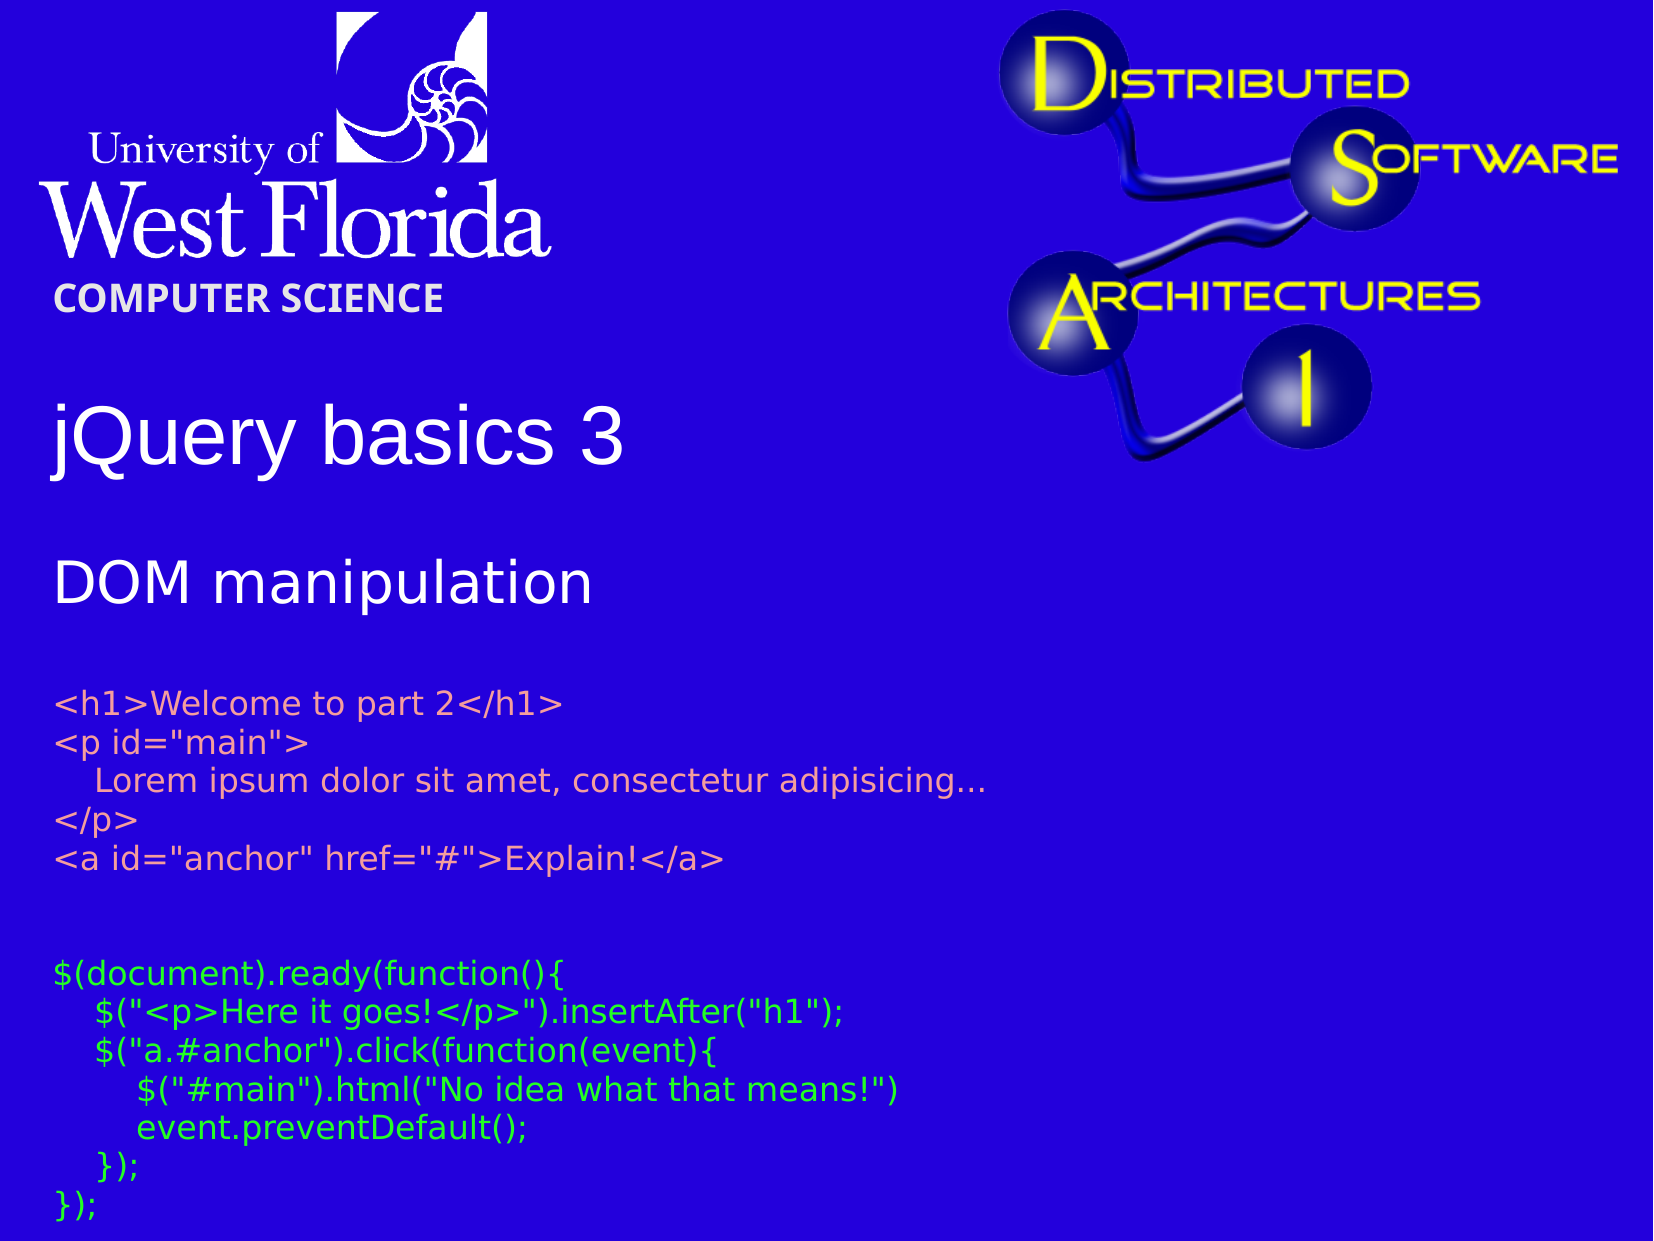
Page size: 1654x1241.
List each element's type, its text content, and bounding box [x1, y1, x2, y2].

text_box COMPUTER SCIENCE [37, 262, 563, 325]
picture [37, 0, 559, 262]
picture [910, 0, 1653, 506]
text_box jQuery basics 3 DOM manipulation <h1>Welcome to part 2</h1> <p id="main"> Lorem ipsum dolor sit amet, consectetur adipisicing... </p> <a id="anchor" href="#">Explain!</a> $(document).ready(function(){ $("<p>Here it goes!</p>").insertAfter("h1"); $("a.#anchor").click(function(event){ $("#main").html("No idea what that means!") event.preventDefault(); }); }); [37, 381, 1576, 1232]
